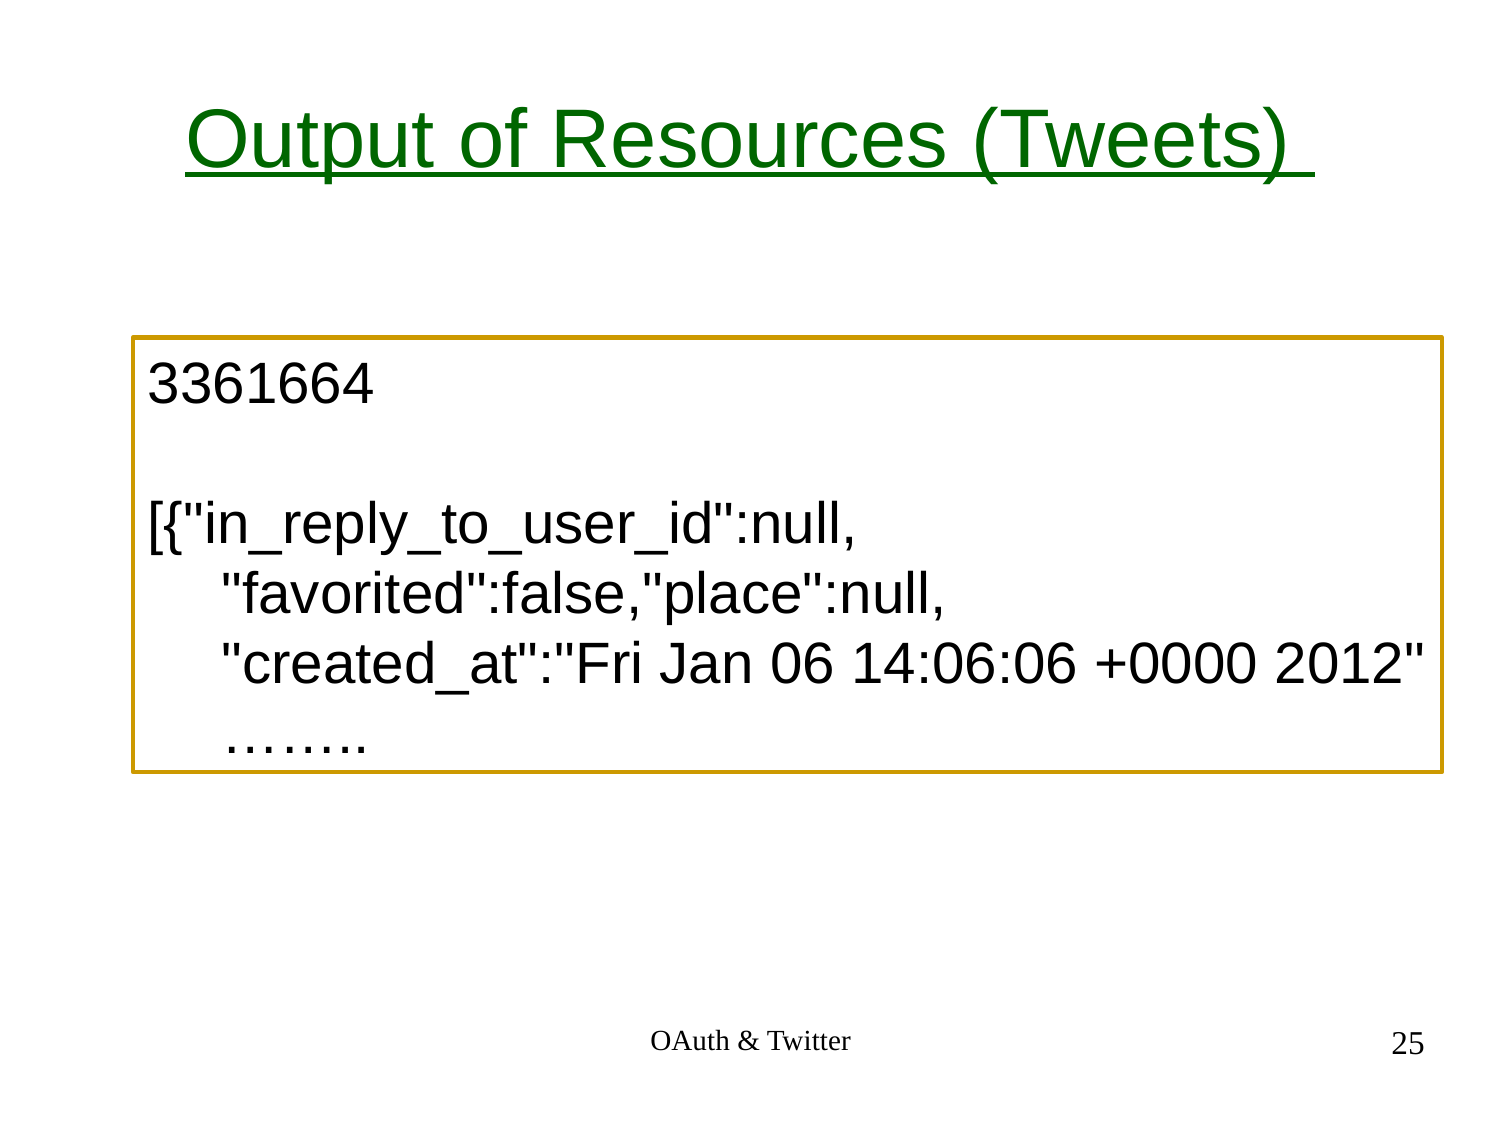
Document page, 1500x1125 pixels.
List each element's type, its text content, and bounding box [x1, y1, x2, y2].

text_box 3361664 [{"in_reply_to_user_id":null, "favorited":false,"place":null, "created_at":"Fri Jan 06 14:06:06 +0000 2012" …….. [132, 337, 1442, 773]
title Output of Resources (Tweets) [75, 45, 1425, 233]
